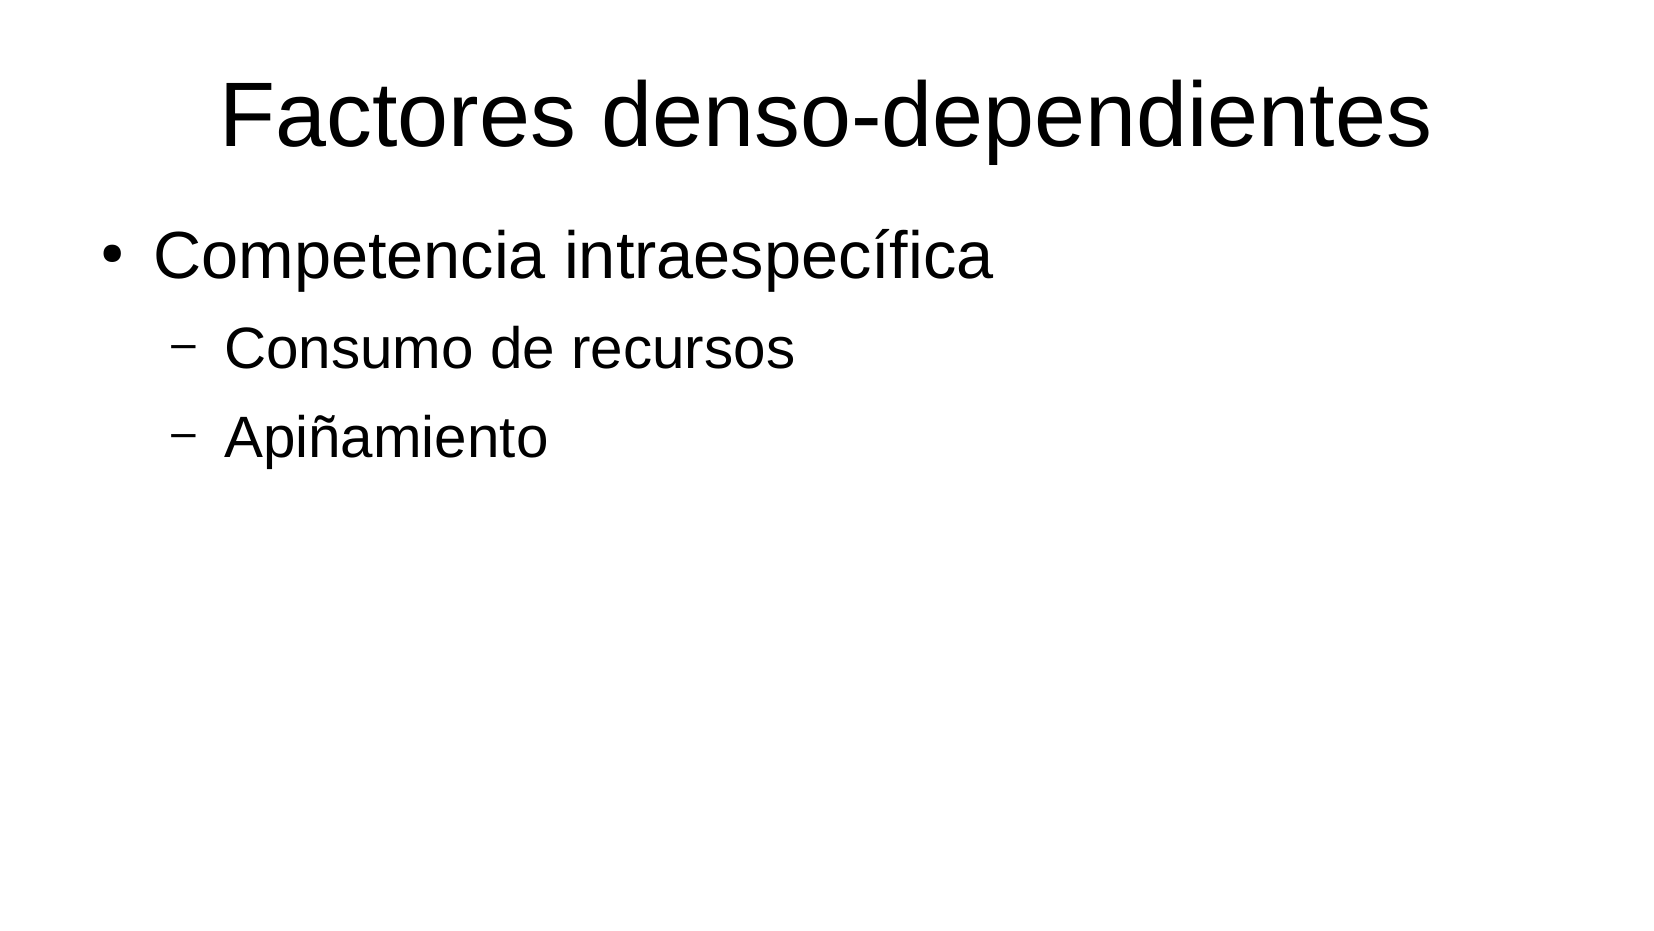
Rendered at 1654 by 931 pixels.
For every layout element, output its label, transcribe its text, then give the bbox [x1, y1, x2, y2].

list Competencia intraespecífica Consumo de recursos Apiñamiento [82, 217, 1571, 758]
title Factores denso-dependientes [82, 37, 1571, 193]
